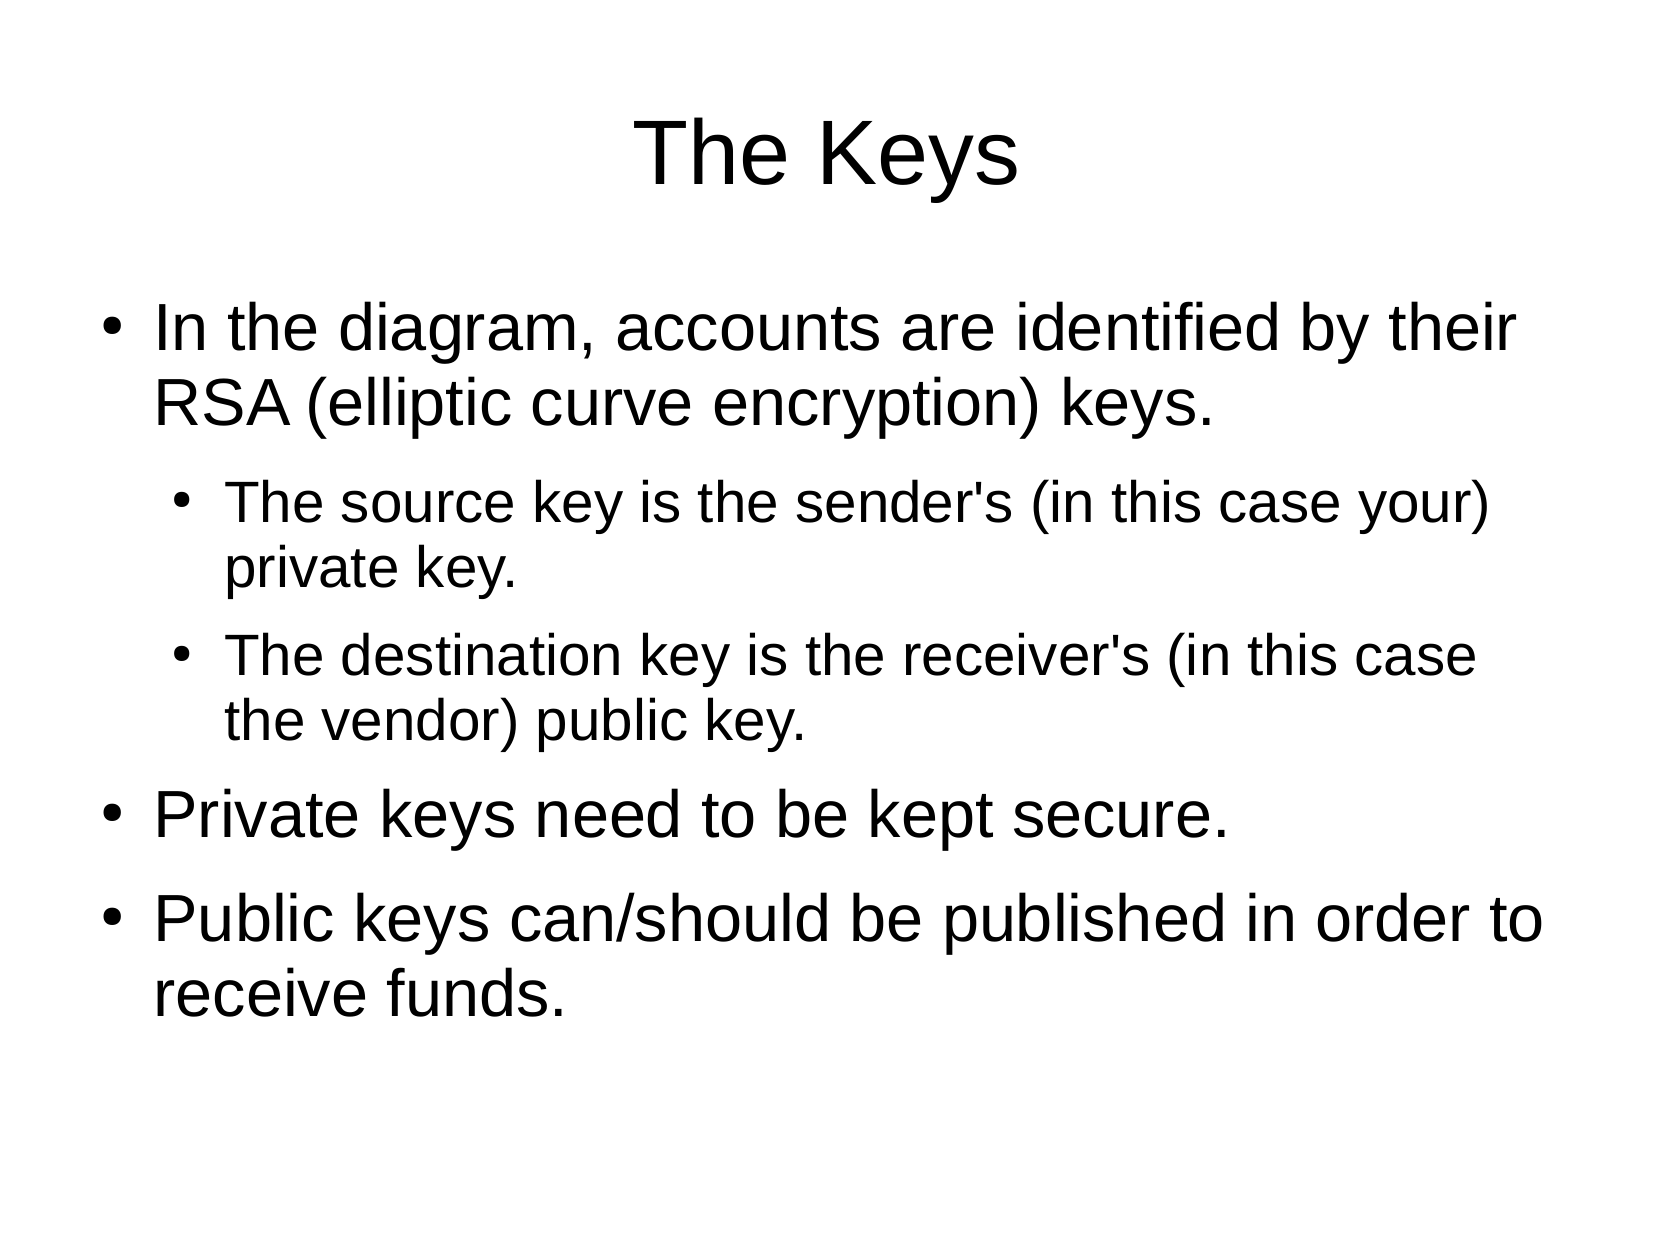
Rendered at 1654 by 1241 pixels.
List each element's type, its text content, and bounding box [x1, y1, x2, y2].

list In the diagram, accounts are identified by their RSA (elliptic curve encryption) keys. The source key is the sender's (in this case your) private key. The destination key is the receiver's (in this case the vendor) public key. Private keys need to be kept secure. Public keys can/should be published in order to receive funds. [82, 290, 1571, 1031]
title The Keys [82, 49, 1571, 257]
